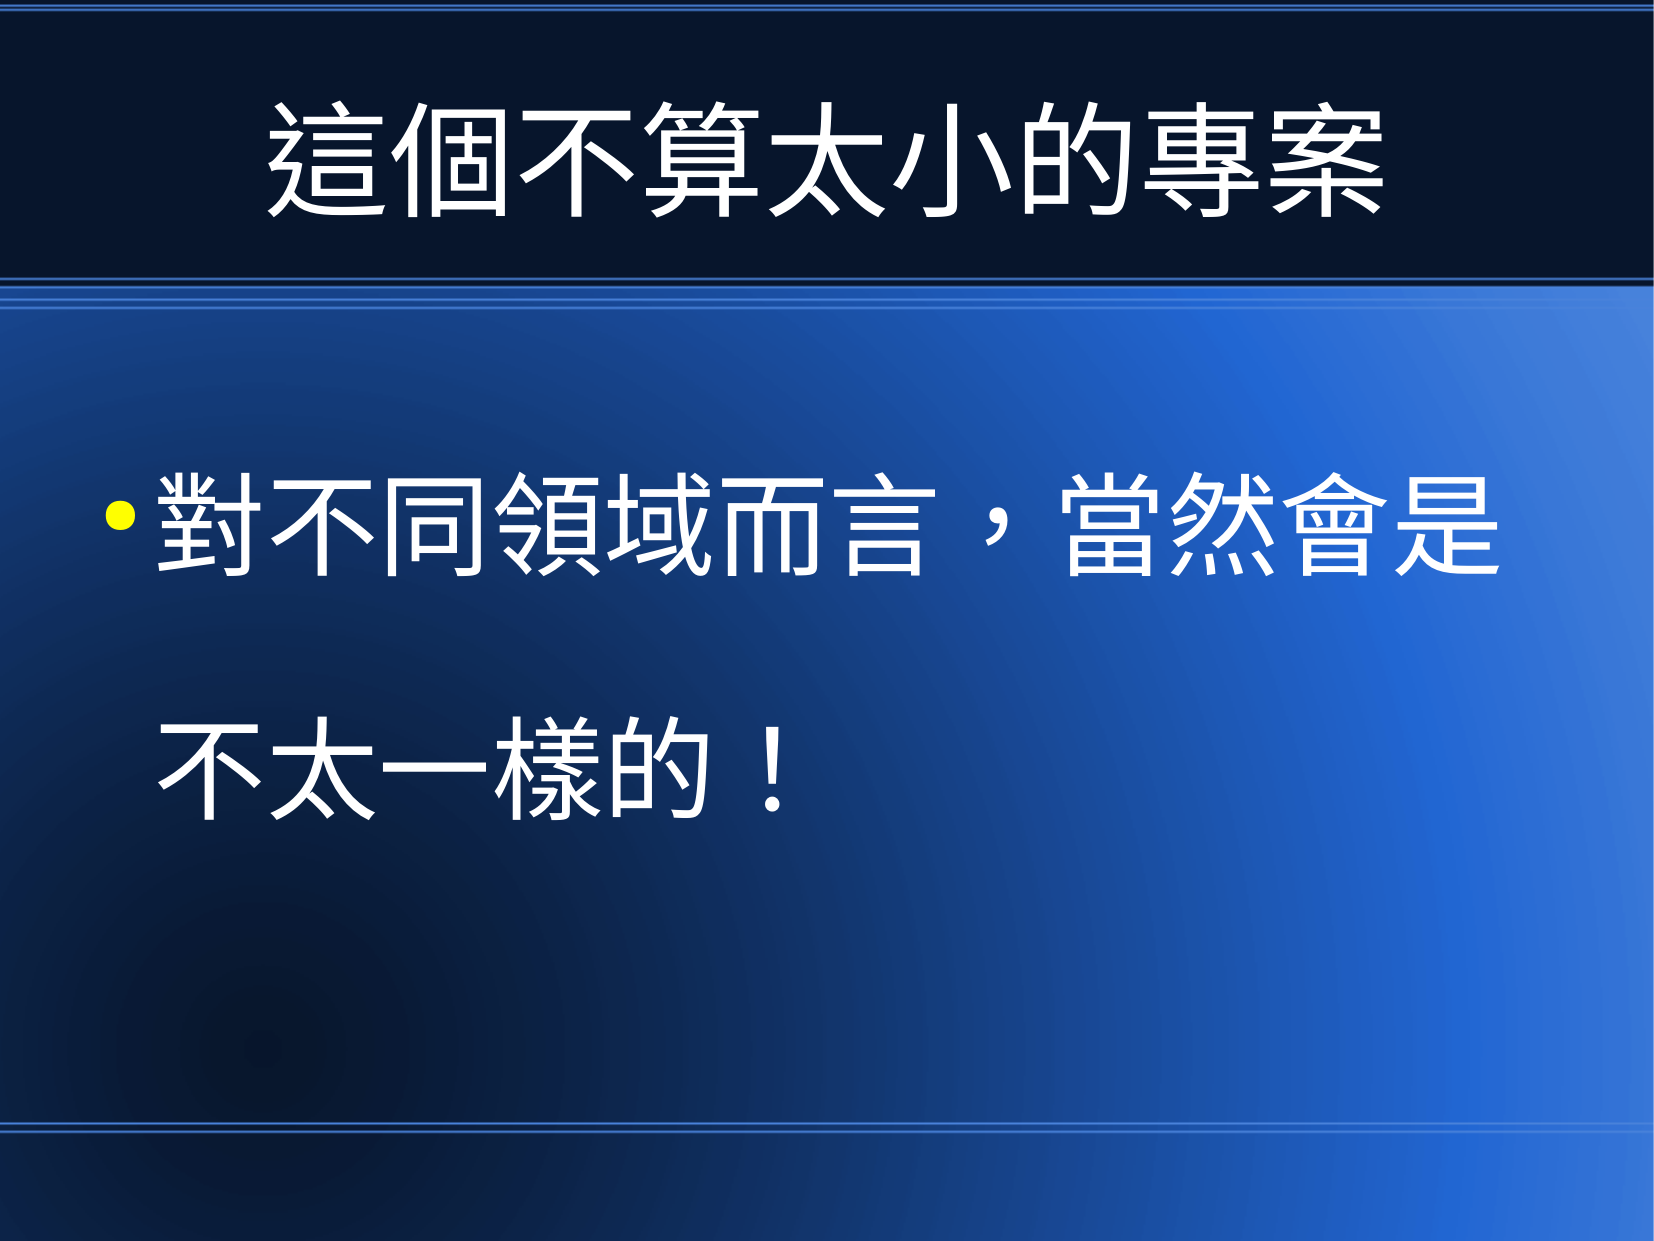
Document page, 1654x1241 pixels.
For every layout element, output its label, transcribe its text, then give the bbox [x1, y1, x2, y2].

title 這個不算太小的專案 [82, 49, 1571, 257]
list 對不同領域而言，當然會是不太一樣的！ [82, 355, 1571, 1241]
picture [0, 0, 1654, 1241]
